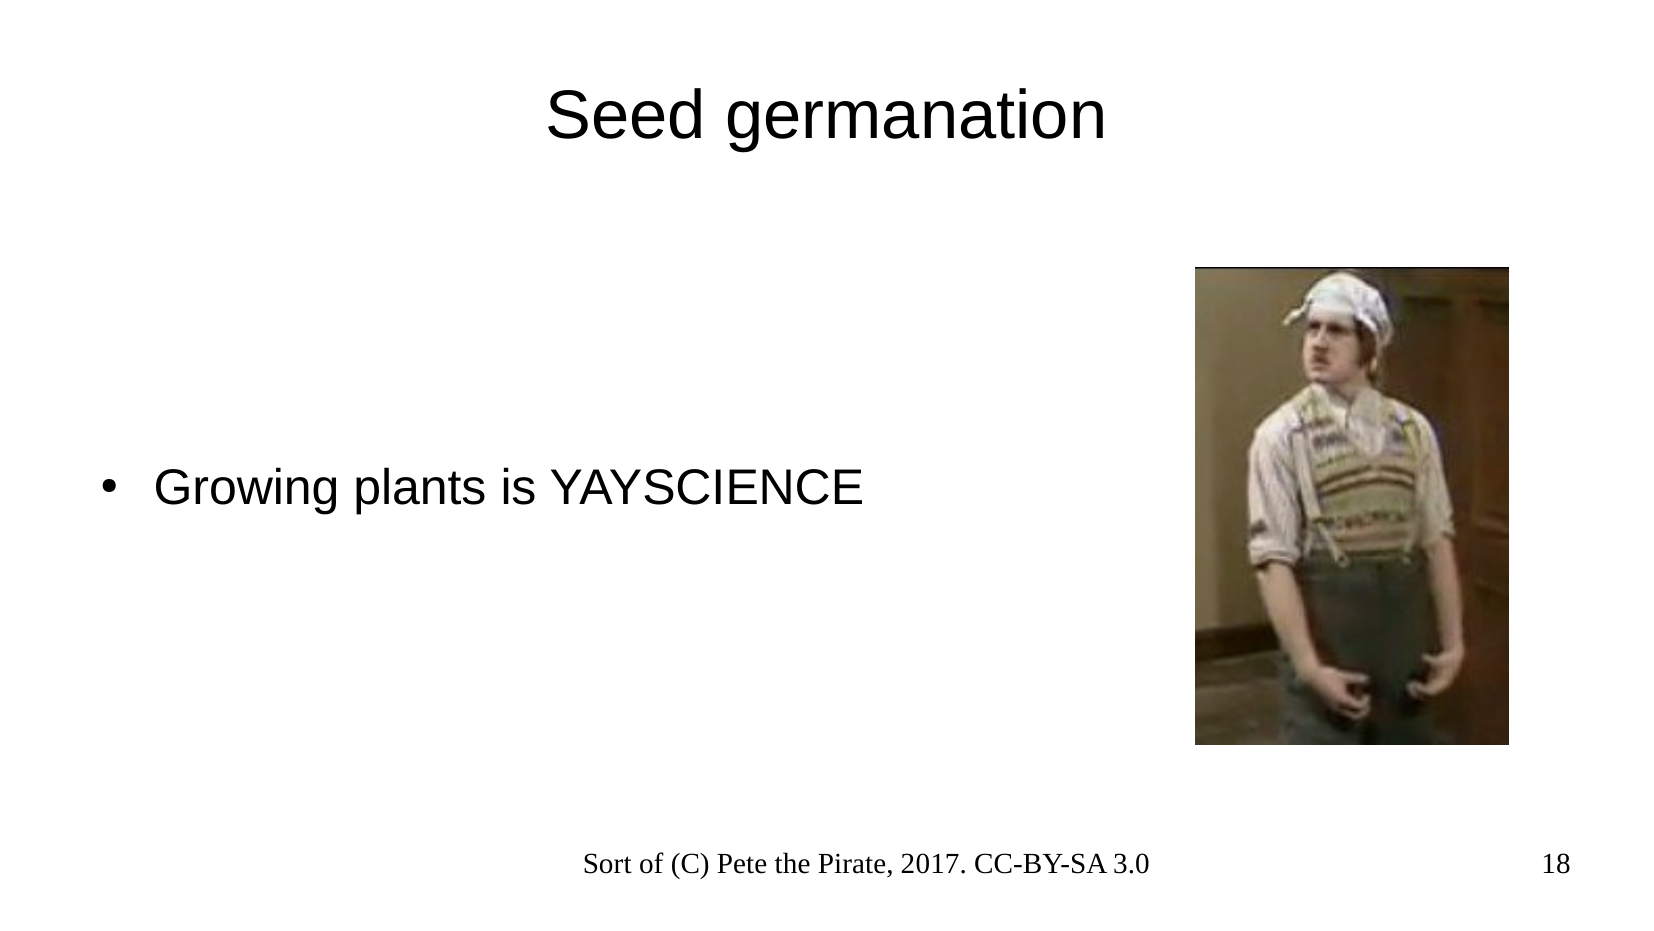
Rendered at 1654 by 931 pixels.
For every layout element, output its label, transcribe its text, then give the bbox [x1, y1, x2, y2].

picture [1195, 267, 1509, 745]
title Seed germanation [82, 37, 1571, 193]
list Growing plants is YAYSCIENCE [82, 217, 1571, 757]
